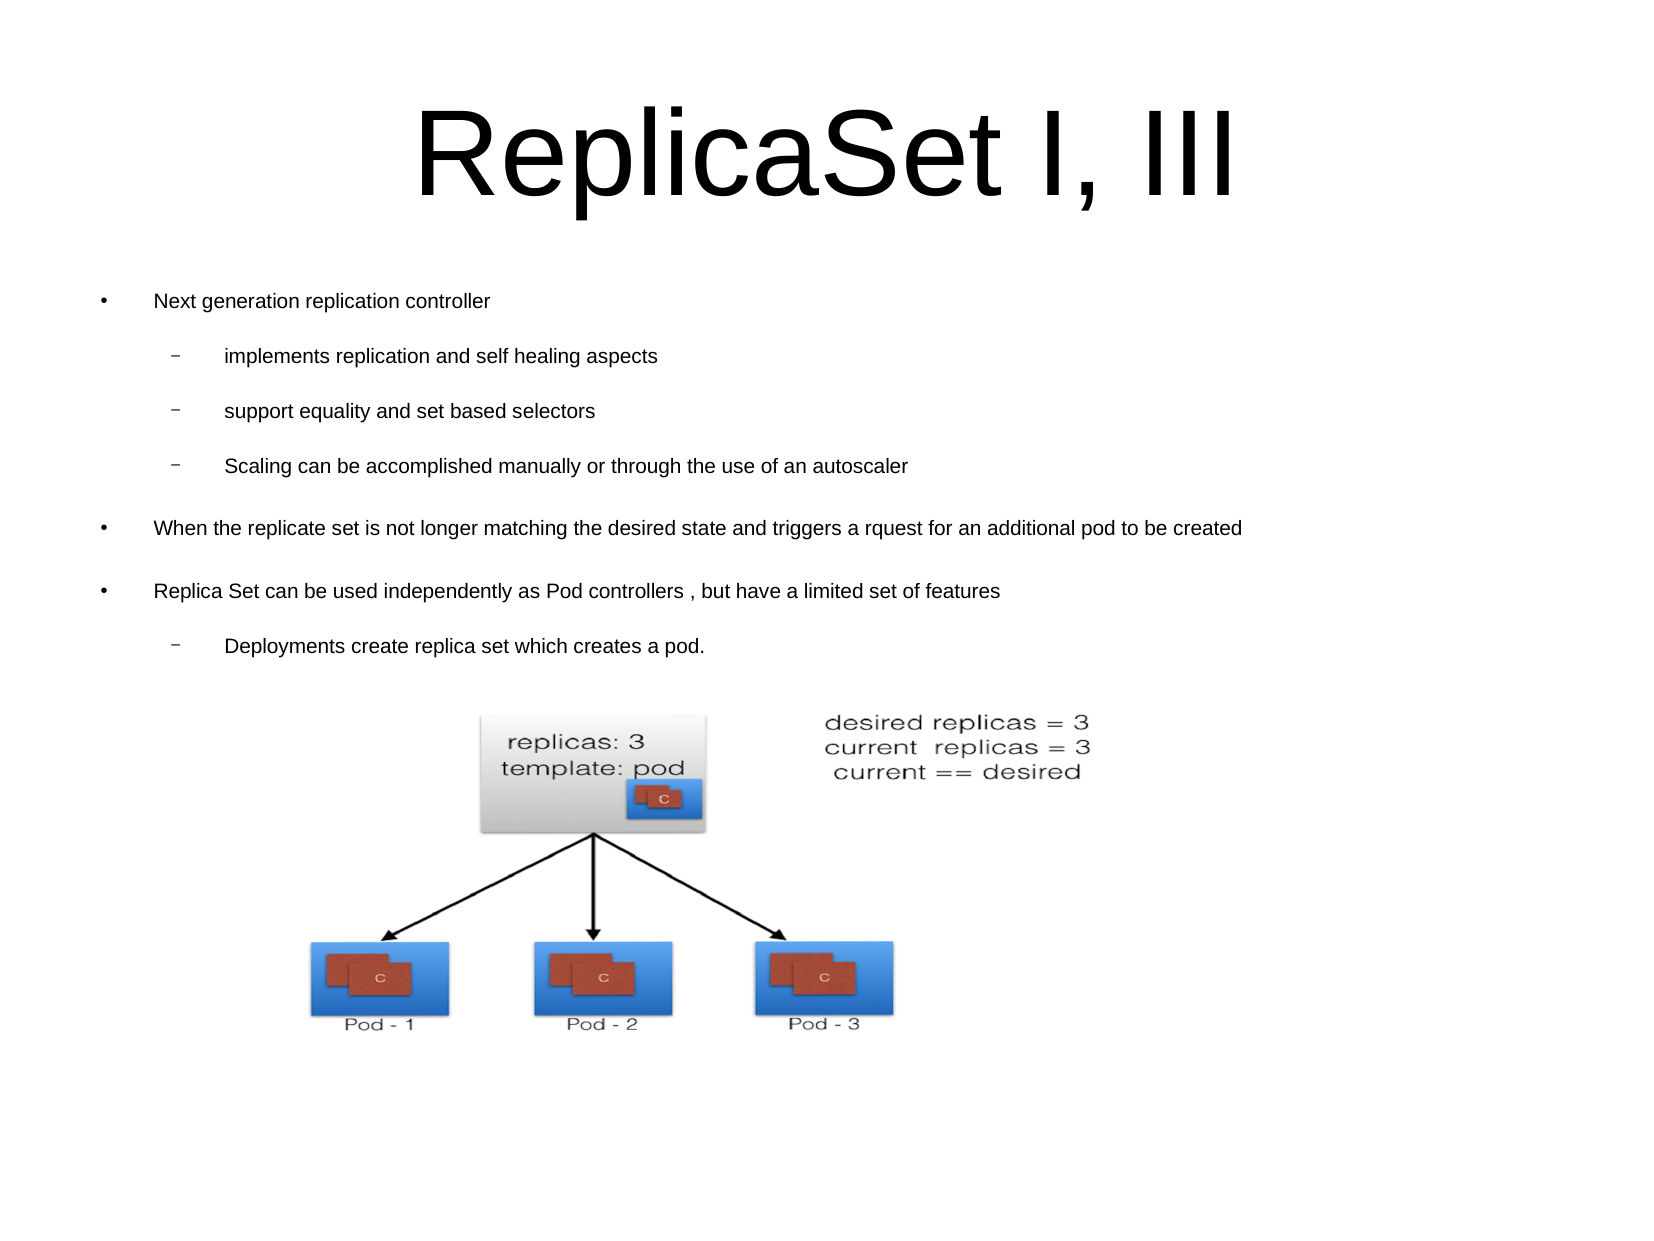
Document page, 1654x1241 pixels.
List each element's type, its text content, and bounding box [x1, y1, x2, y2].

list Next generation replication controller implements replication and self healing aspects support equality and set based selectors Scaling can be accomplished manually or through the use of an autoscaler When the replicate set is not longer matching the desired state and triggers a rquest for an additional pod to be created Replica Set can be used independently as Pod controllers , but have a limited set of features Deployments create replica set which creates a pod. [82, 290, 1621, 1216]
title ReplicaSet I, III [82, 49, 1571, 257]
picture [285, 700, 1111, 1051]
